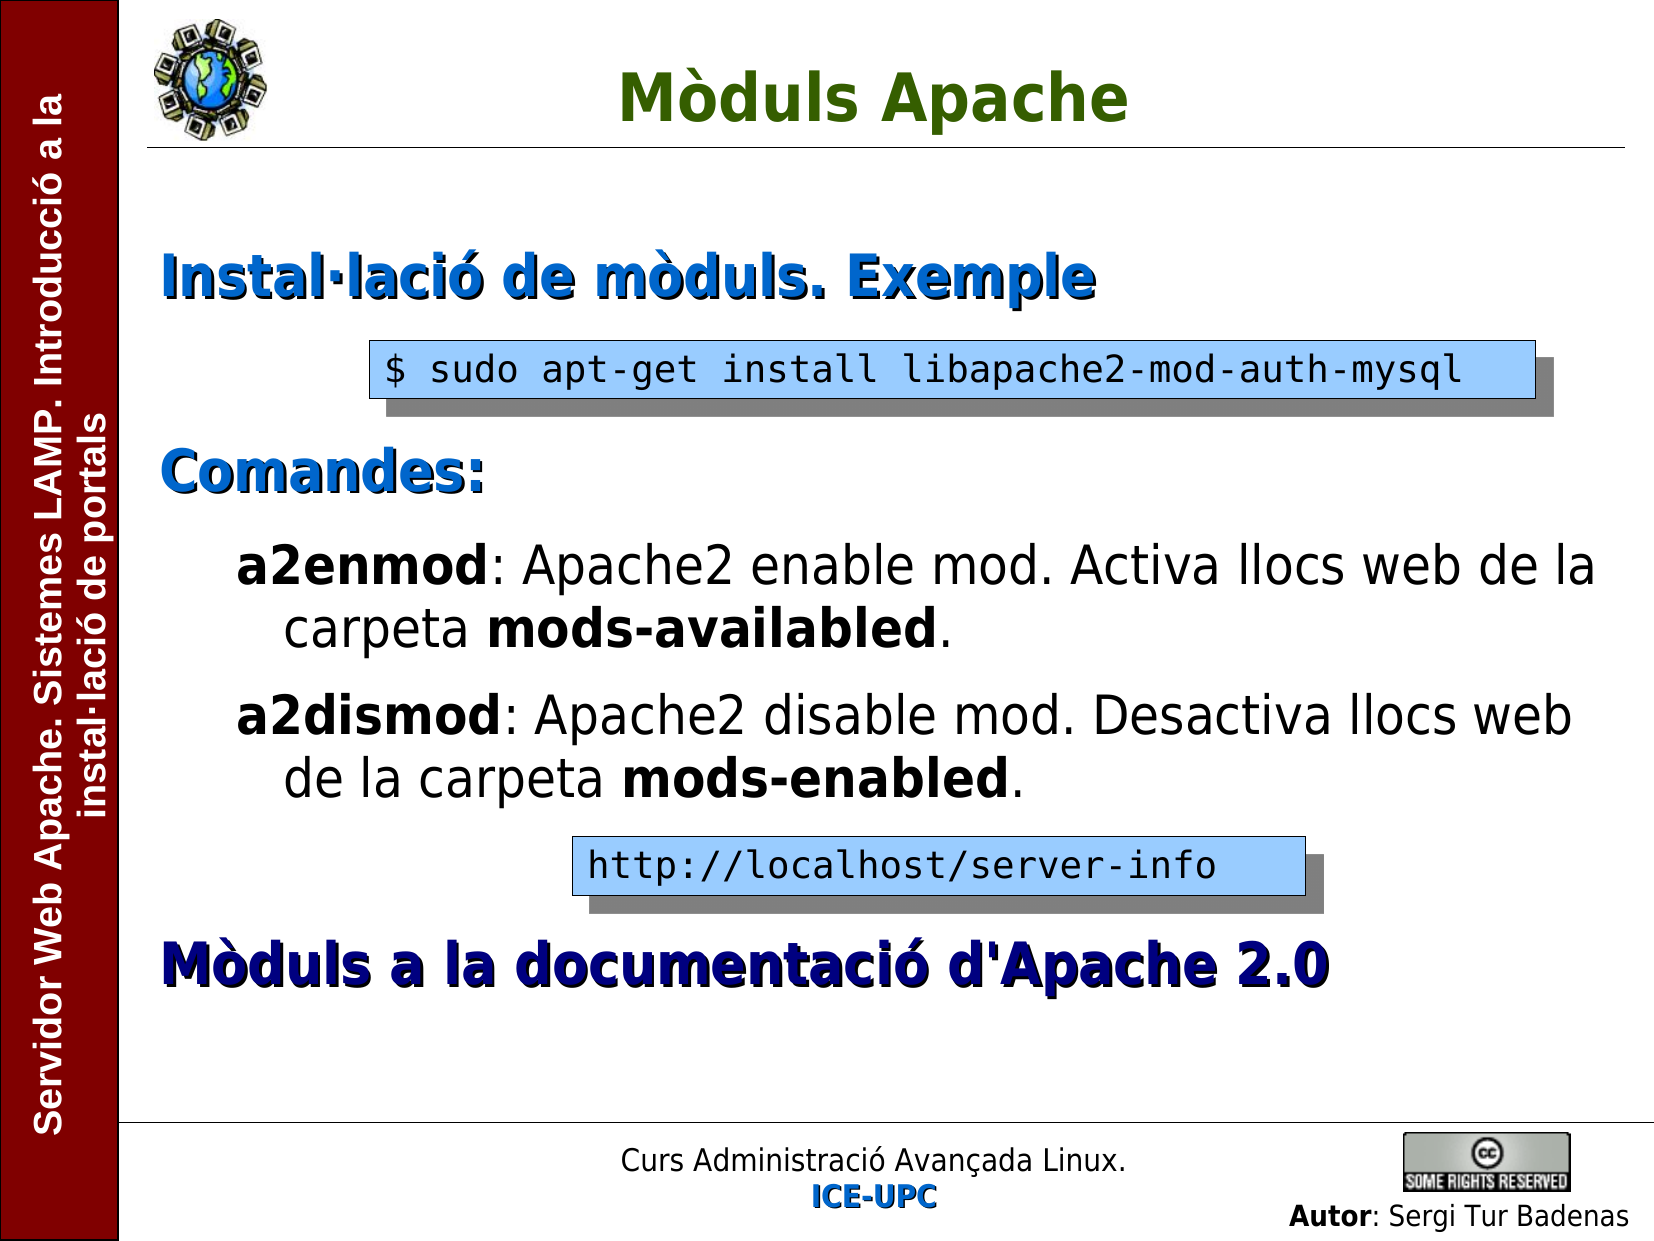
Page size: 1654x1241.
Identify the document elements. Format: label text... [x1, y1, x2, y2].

text_box $ sudo apt-get install libapache2-mod-auth-mysql [369, 340, 1536, 399]
list Instal·lació de mòduls. Exemple Comandes: a2enmod: Apache2 enable mod. Activa llocs web de la carpeta mods-availabled. a2dismod: Apache2 disable mod. Desactiva llocs web de la carpeta mods-enabled. Mòduls a la documentació d'Apache 2.0 [141, 242, 1630, 1078]
text_box http://localhost/server-info [572, 836, 1306, 896]
picture [1403, 1132, 1571, 1192]
title Mòduls Apache [129, 56, 1619, 141]
picture [154, 19, 268, 56]
